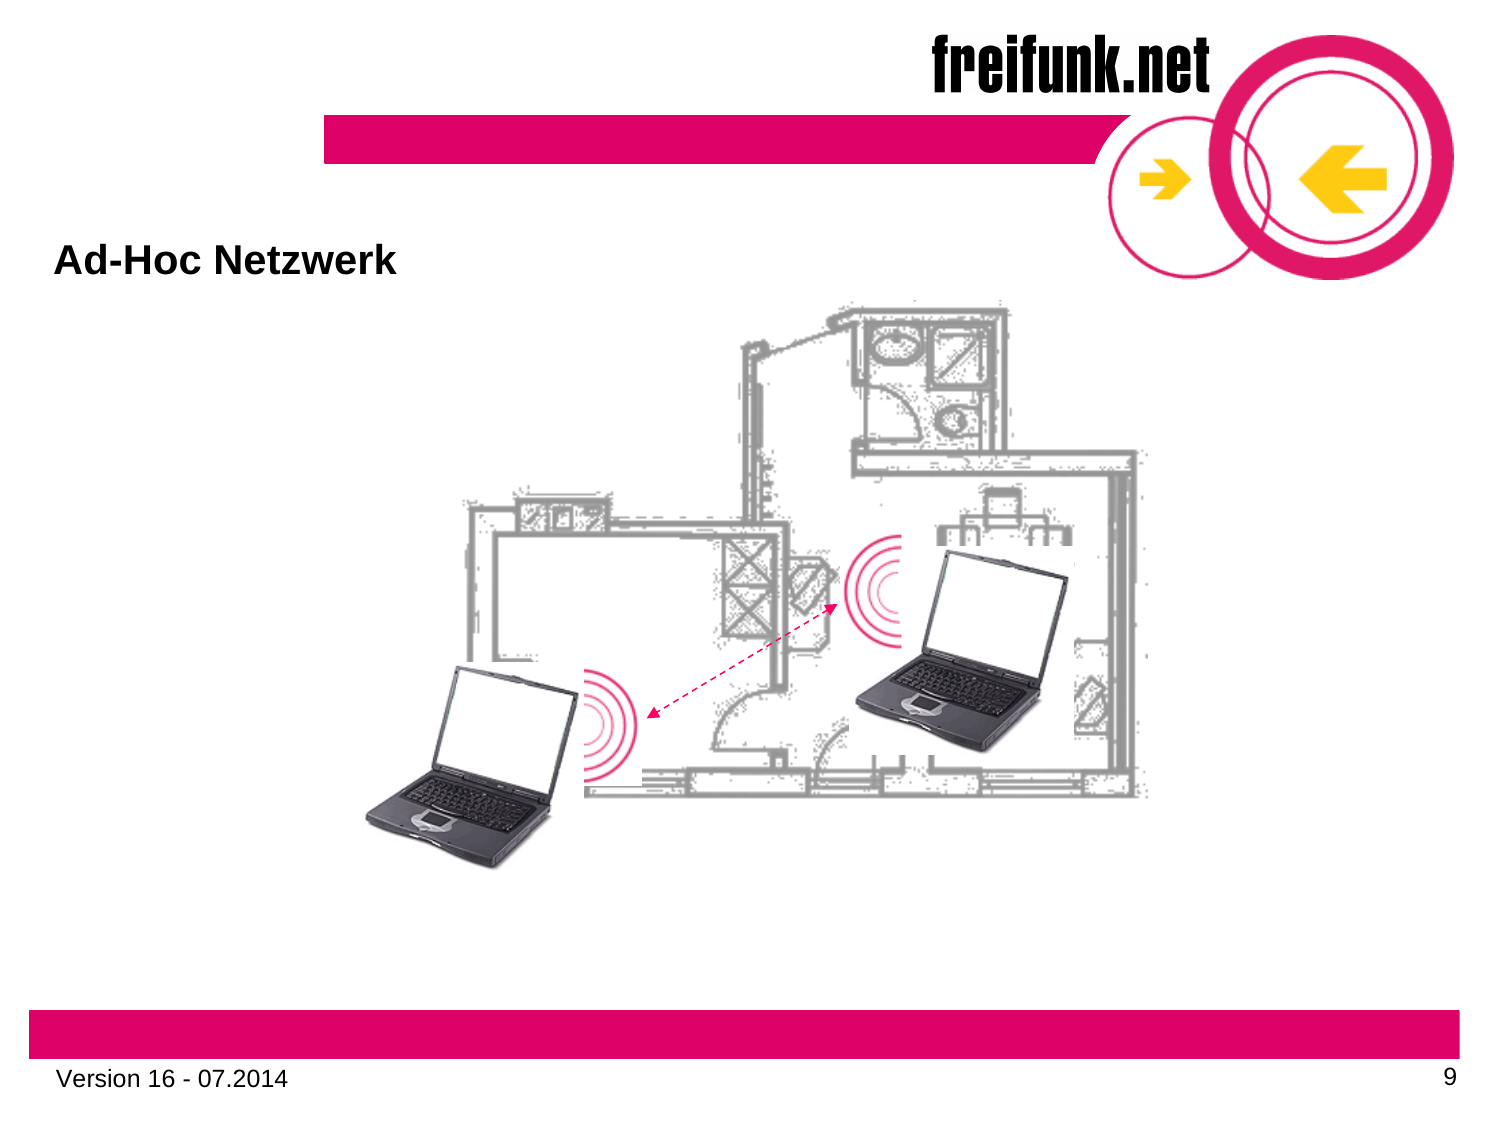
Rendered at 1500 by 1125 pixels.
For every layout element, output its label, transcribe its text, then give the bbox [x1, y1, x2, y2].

picture [932, 34, 1454, 280]
text_box Ad-Hoc Netzwerk [53, 233, 1046, 313]
picture [359, 300, 1148, 871]
